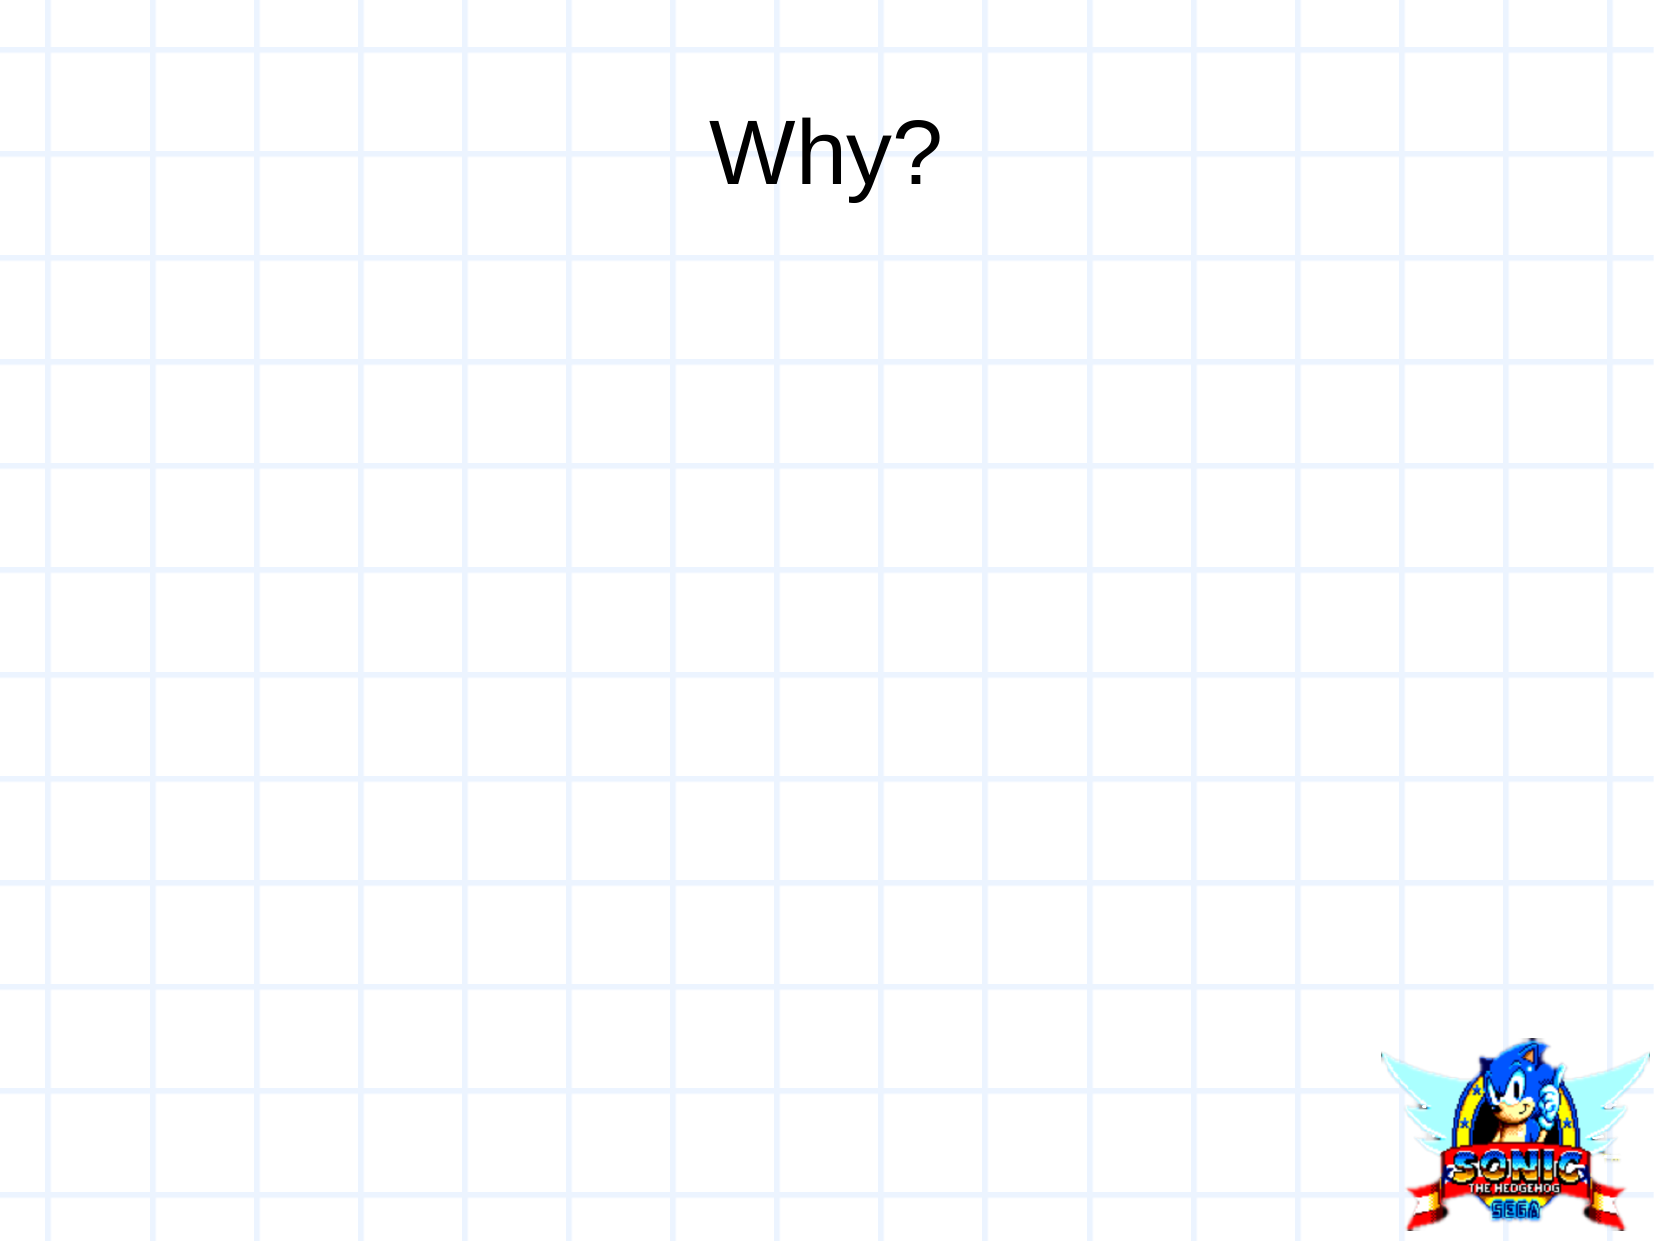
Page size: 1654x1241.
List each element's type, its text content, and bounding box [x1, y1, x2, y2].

title Why? [82, 49, 1571, 257]
picture [0, 0, 1654, 1241]
